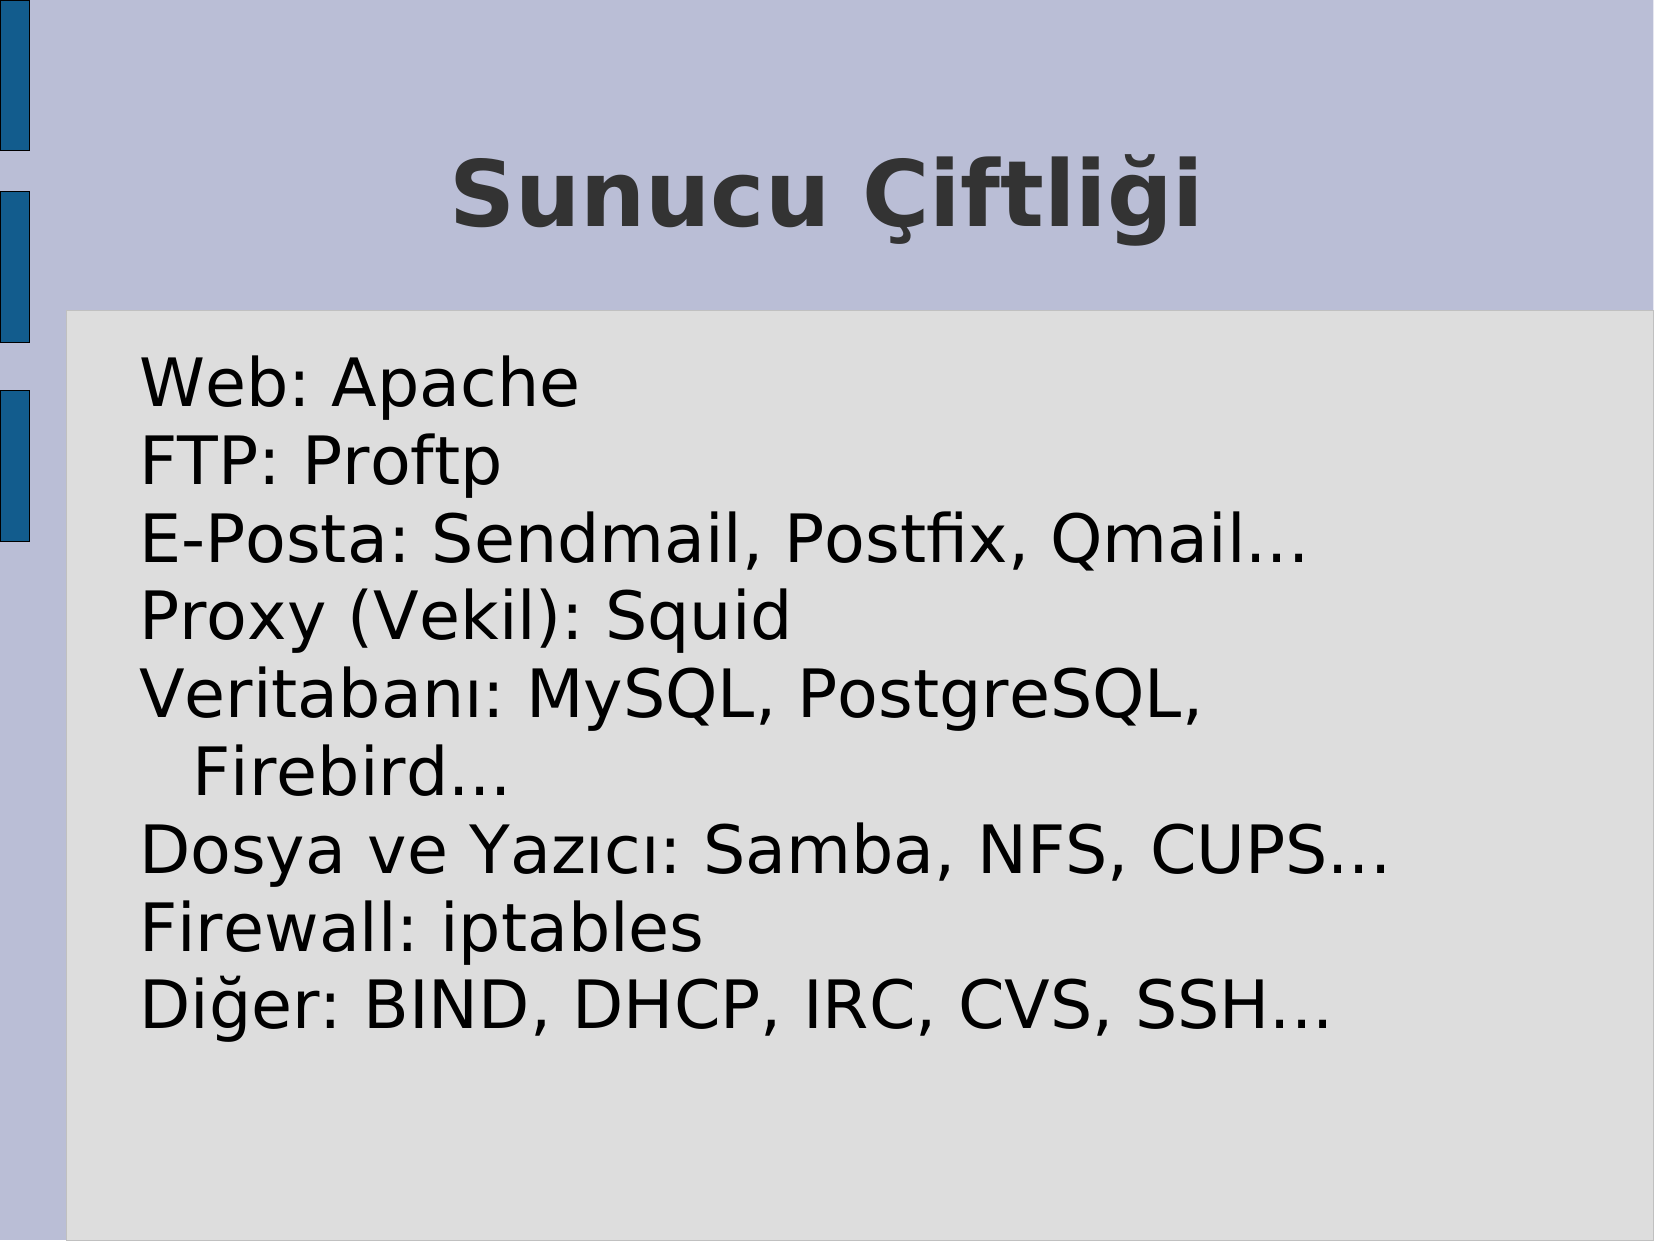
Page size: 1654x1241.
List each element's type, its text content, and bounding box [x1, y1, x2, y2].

list Web: Apache FTP: Proftp E-Posta: Sendmail, Postfix, Qmail... Proxy (Vekil): Squid Veritabanı: MySQL, PostgreSQL, Firebird... Dosya ve Yazıcı: Samba, NFS, CUPS... Firewall: iptables Diğer: BIND, DHCP, IRC, CVS, SSH... [121, 344, 1534, 1127]
title Sunucu Çiftliği [121, 91, 1534, 299]
